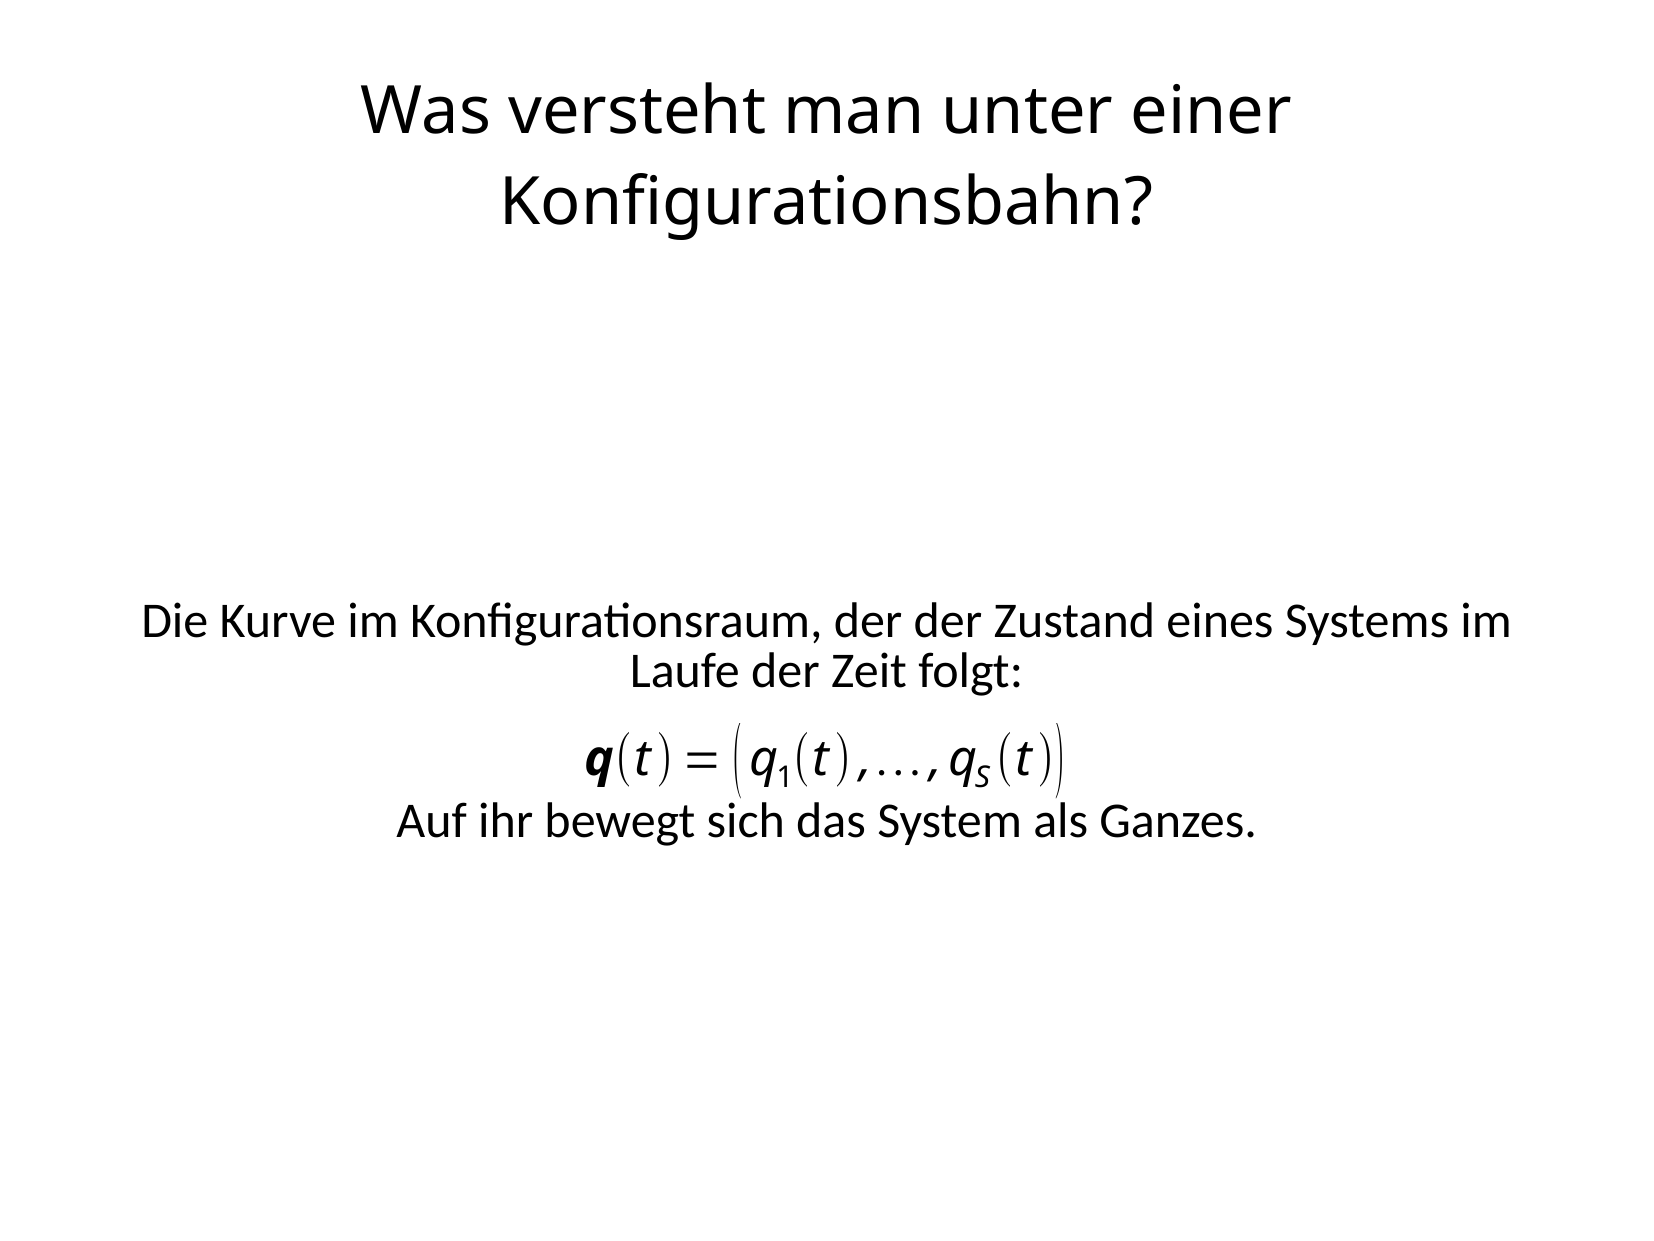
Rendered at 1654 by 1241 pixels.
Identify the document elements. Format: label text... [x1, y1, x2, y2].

subtitle Die Kurve im Konfigurationsraum, der der Zustand eines Systems im Laufe der Zeit folgt: Auf ihr bewegt sich das System als Ganzes. [82, 290, 1571, 1010]
chart [578, 723, 1076, 800]
title Was versteht man unter einer Konfigurationsbahn? [82, 49, 1571, 257]
